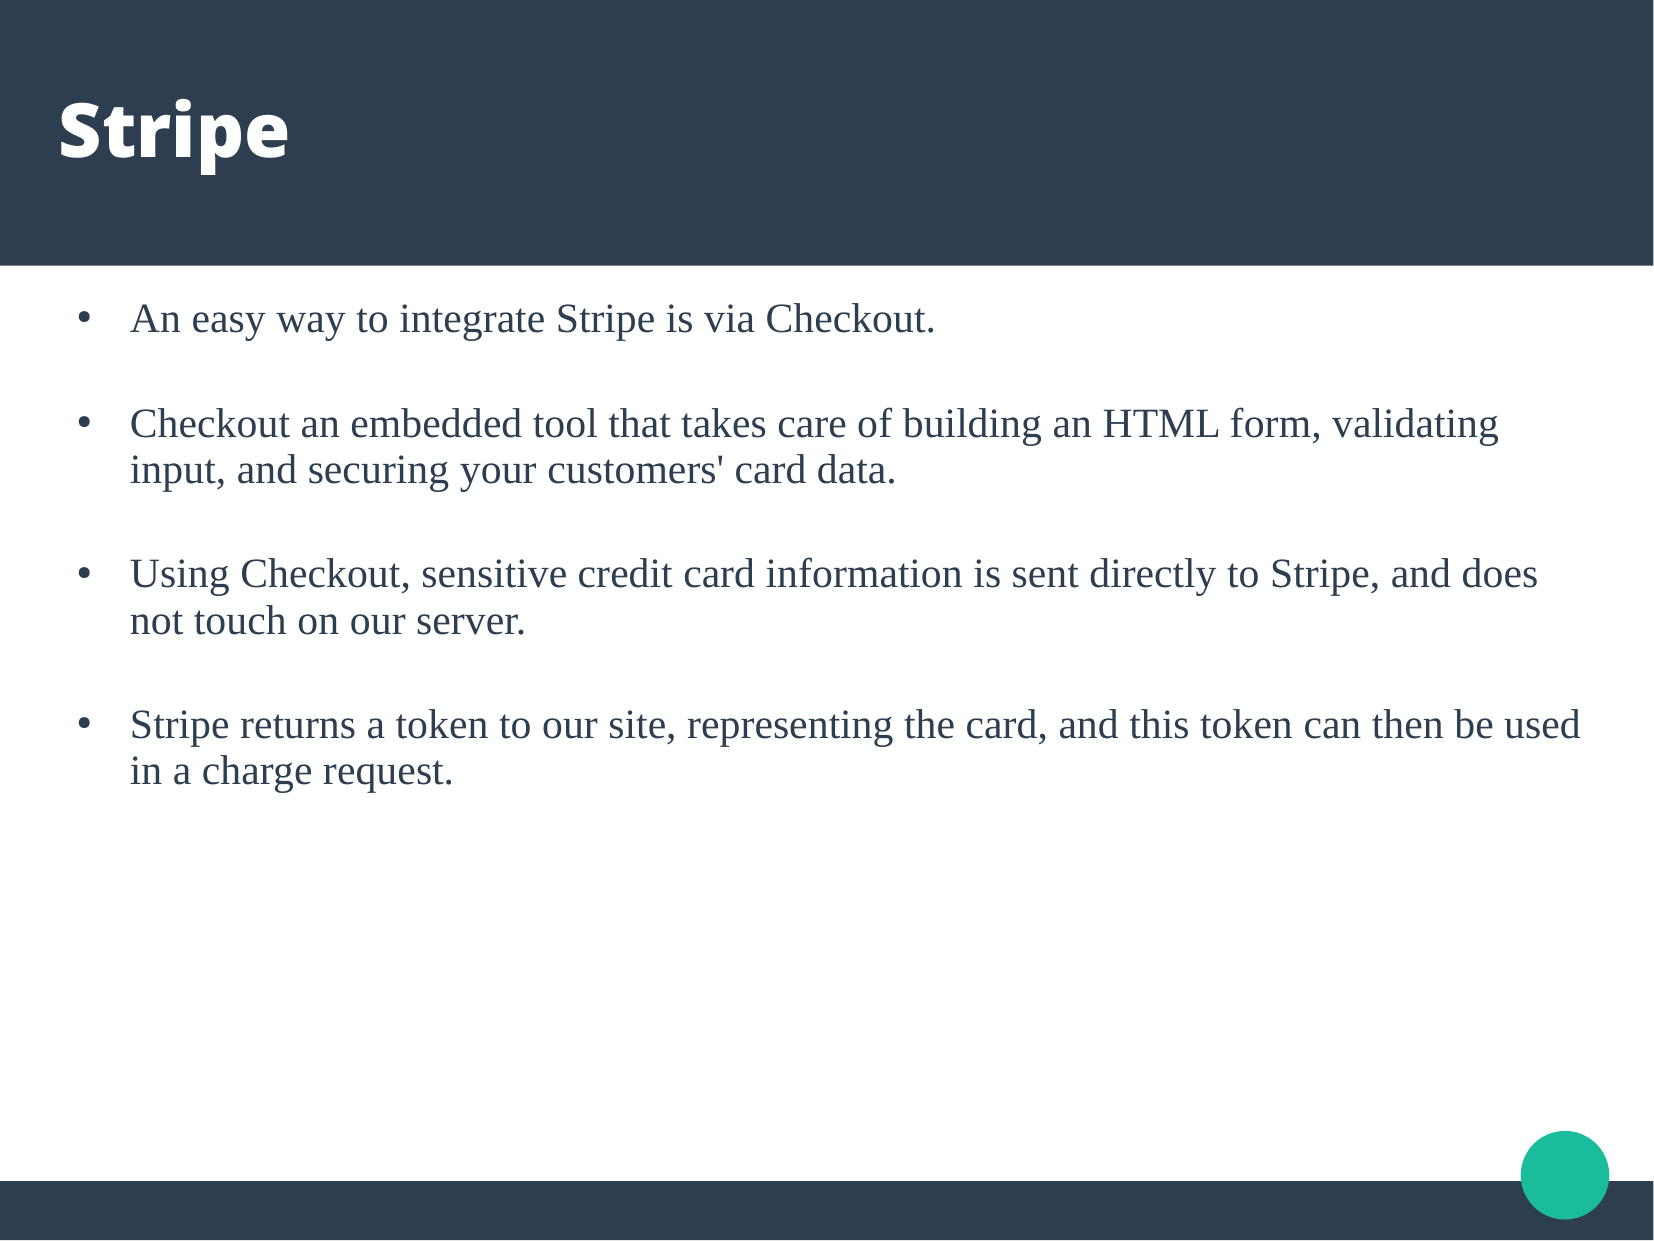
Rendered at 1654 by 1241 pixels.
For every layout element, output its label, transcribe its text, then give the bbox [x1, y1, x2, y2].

title Stripe [59, 49, 1595, 207]
list An easy way to integrate Stripe is via Checkout. Checkout an embedded tool that takes care of building an HTML form, validating input, and securing your customers' card data. Using Checkout, sensitive credit card information is sent directly to Stripe, and does not touch on our server. Stripe returns a token to our site, representing the card, and this token can then be used in a charge request. [59, 295, 1595, 1193]
